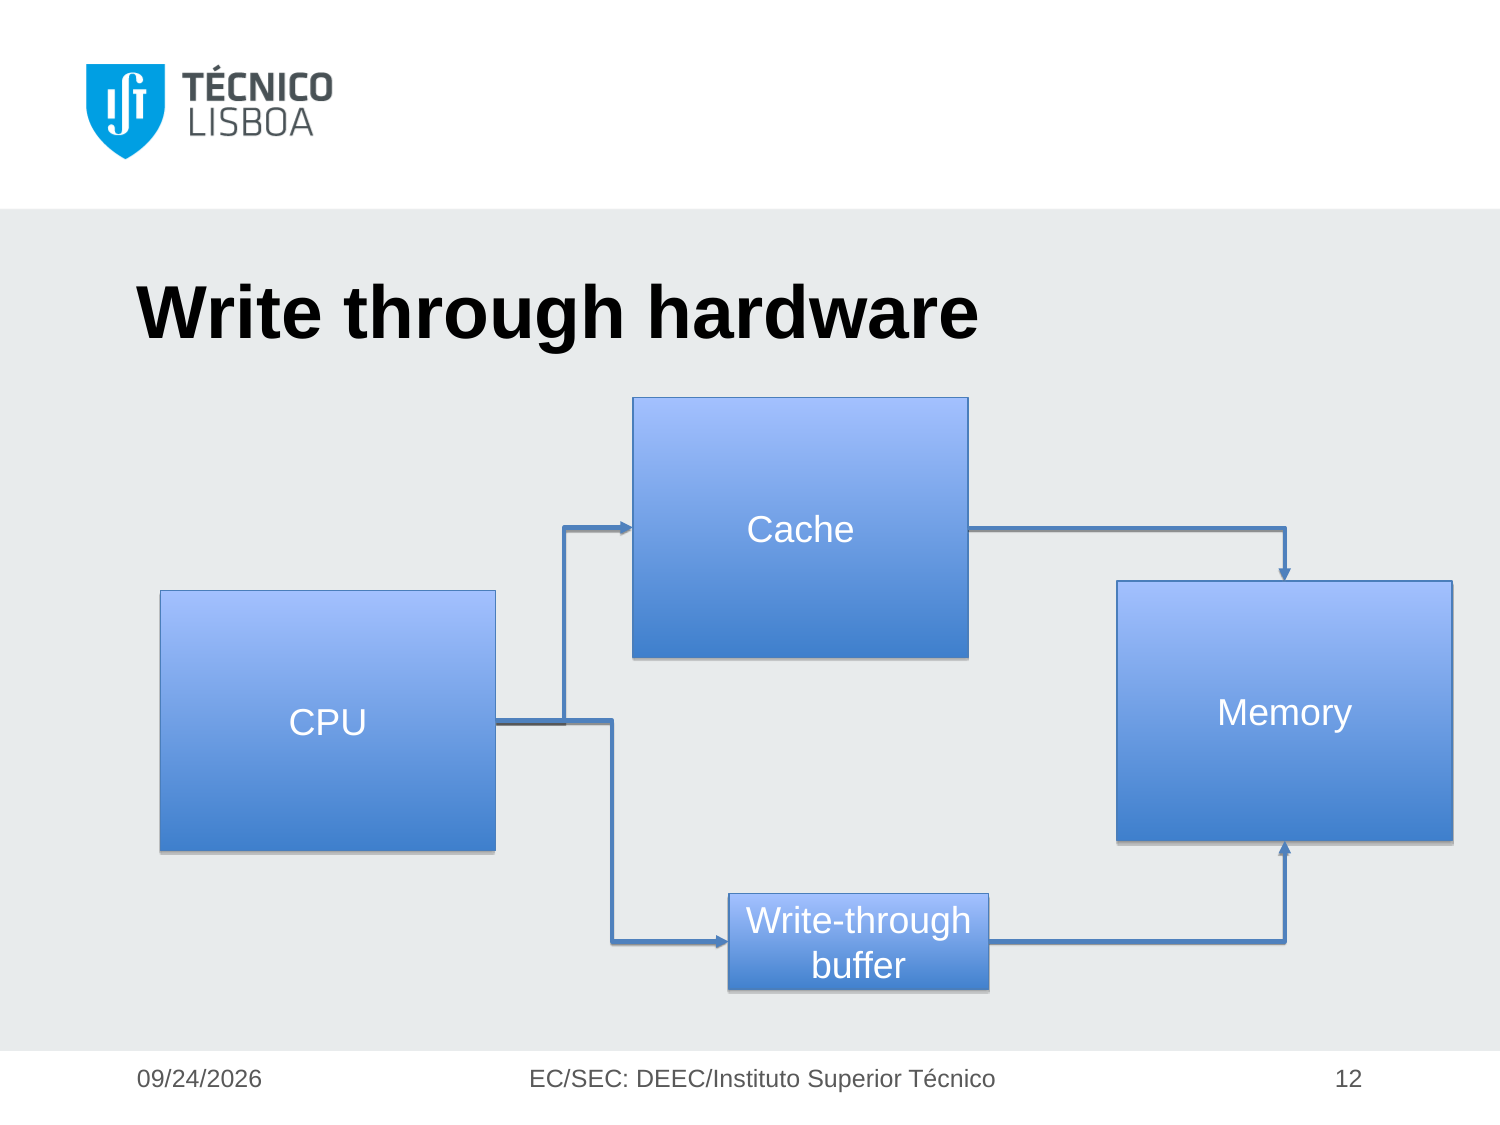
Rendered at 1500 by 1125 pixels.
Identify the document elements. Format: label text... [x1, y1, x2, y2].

footer EC/SEC: DEEC/Instituto Superior Técnico [512, 1052, 1021, 1103]
picture [0, 0, 1500, 1125]
text_box CPU [160, 590, 496, 851]
text_box Write-through buffer [728, 893, 989, 990]
title Write through hardware [121, 237, 1378, 381]
text_box Cache [633, 397, 969, 658]
slide_number 12/04/2018 [121, 1052, 425, 1103]
slide_number <number> [1077, 1052, 1378, 1103]
text_box Memory [1117, 580, 1453, 841]
